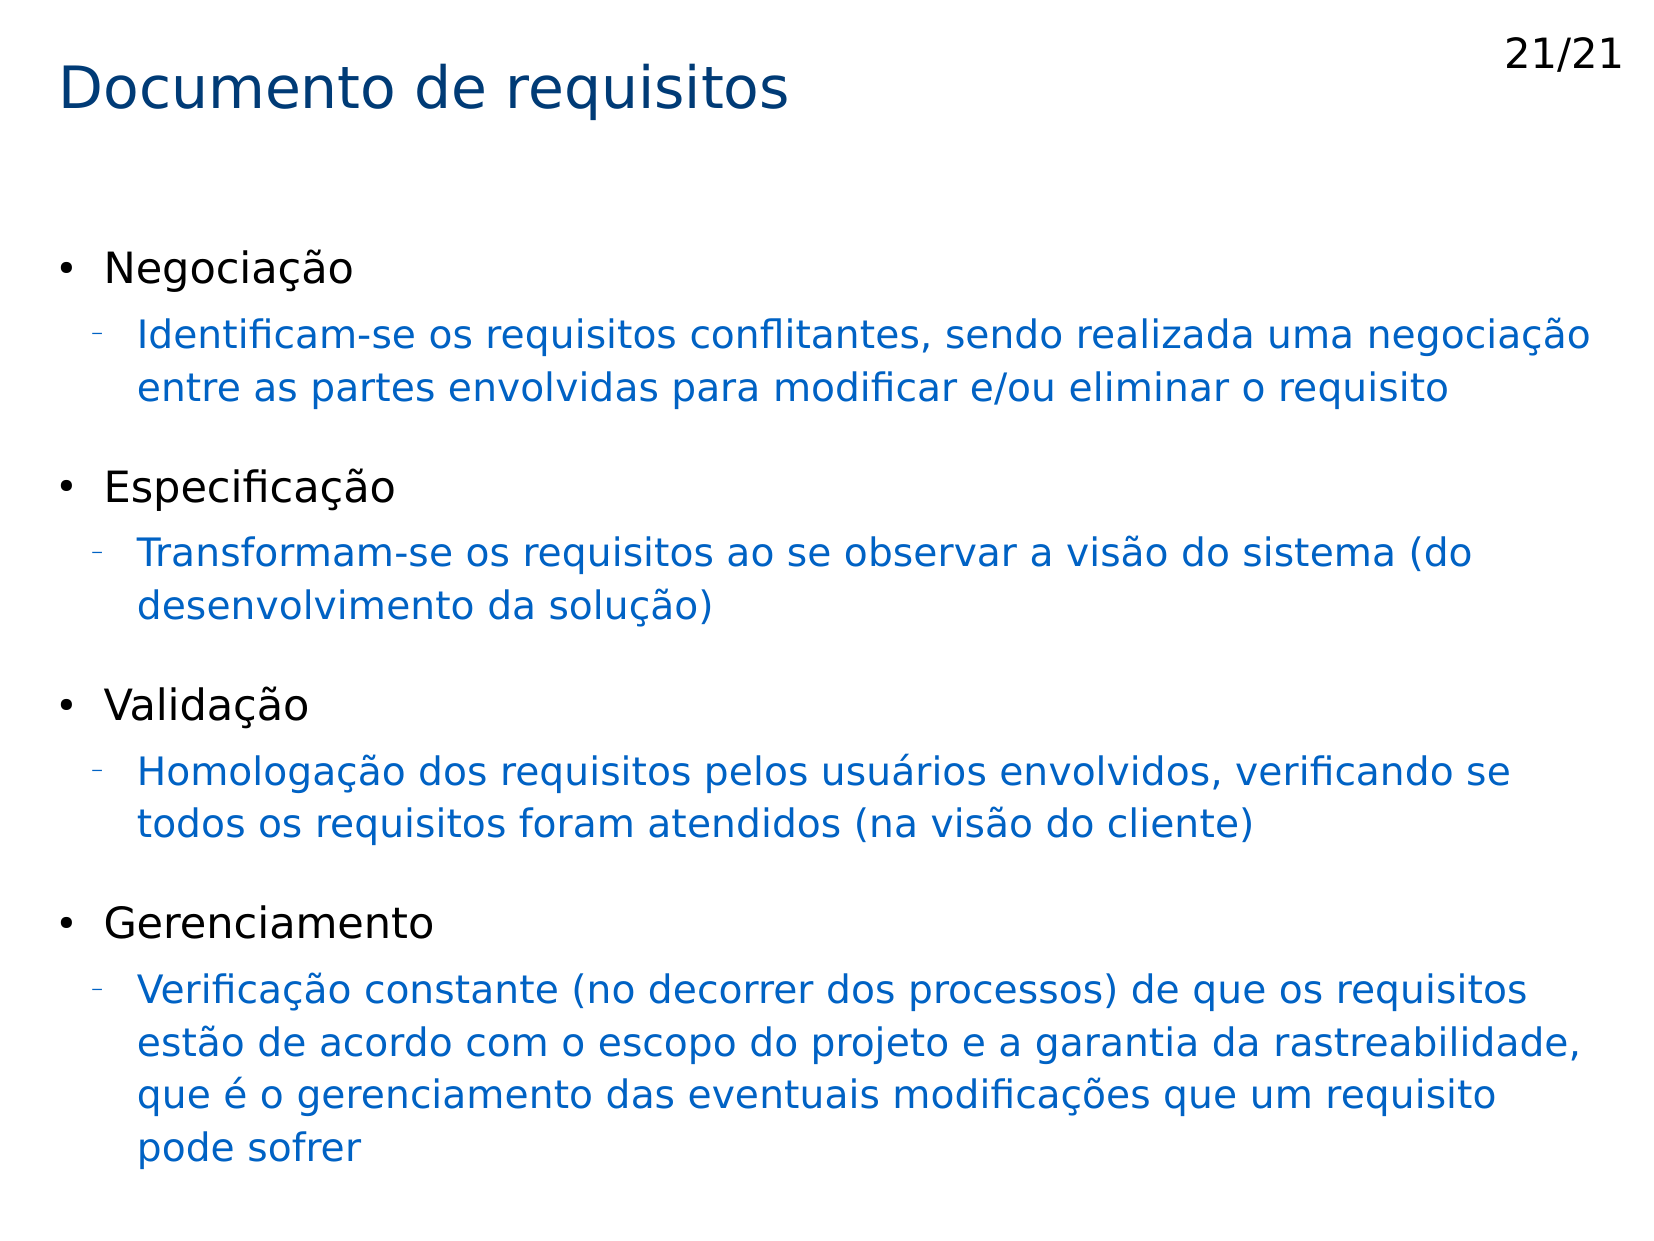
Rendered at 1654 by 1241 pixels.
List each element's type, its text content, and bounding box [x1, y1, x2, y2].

title Documento de requisitos [59, 29, 1506, 148]
list Negociação Identificam-se os requisitos conflitantes, sendo realizada uma negociação entre as partes envolvidas para modificar e/ou eliminar o requisito Especificação Transformam-se os requisitos ao se observar a visão do sistema (do desenvolvimento da solução) Validação Homologação dos requisitos pelos usuários envolvidos, verificando se todos os requisitos foram atendidos (na visão do cliente) Gerenciamento Verificação constante (no decorrer dos processos) de que os requisitos estão de acordo com o escopo do projeto e a garantia da rastreabilidade, que é o gerenciamento das eventuais modificações que um requisito pode sofrer [59, 236, 1595, 1211]
